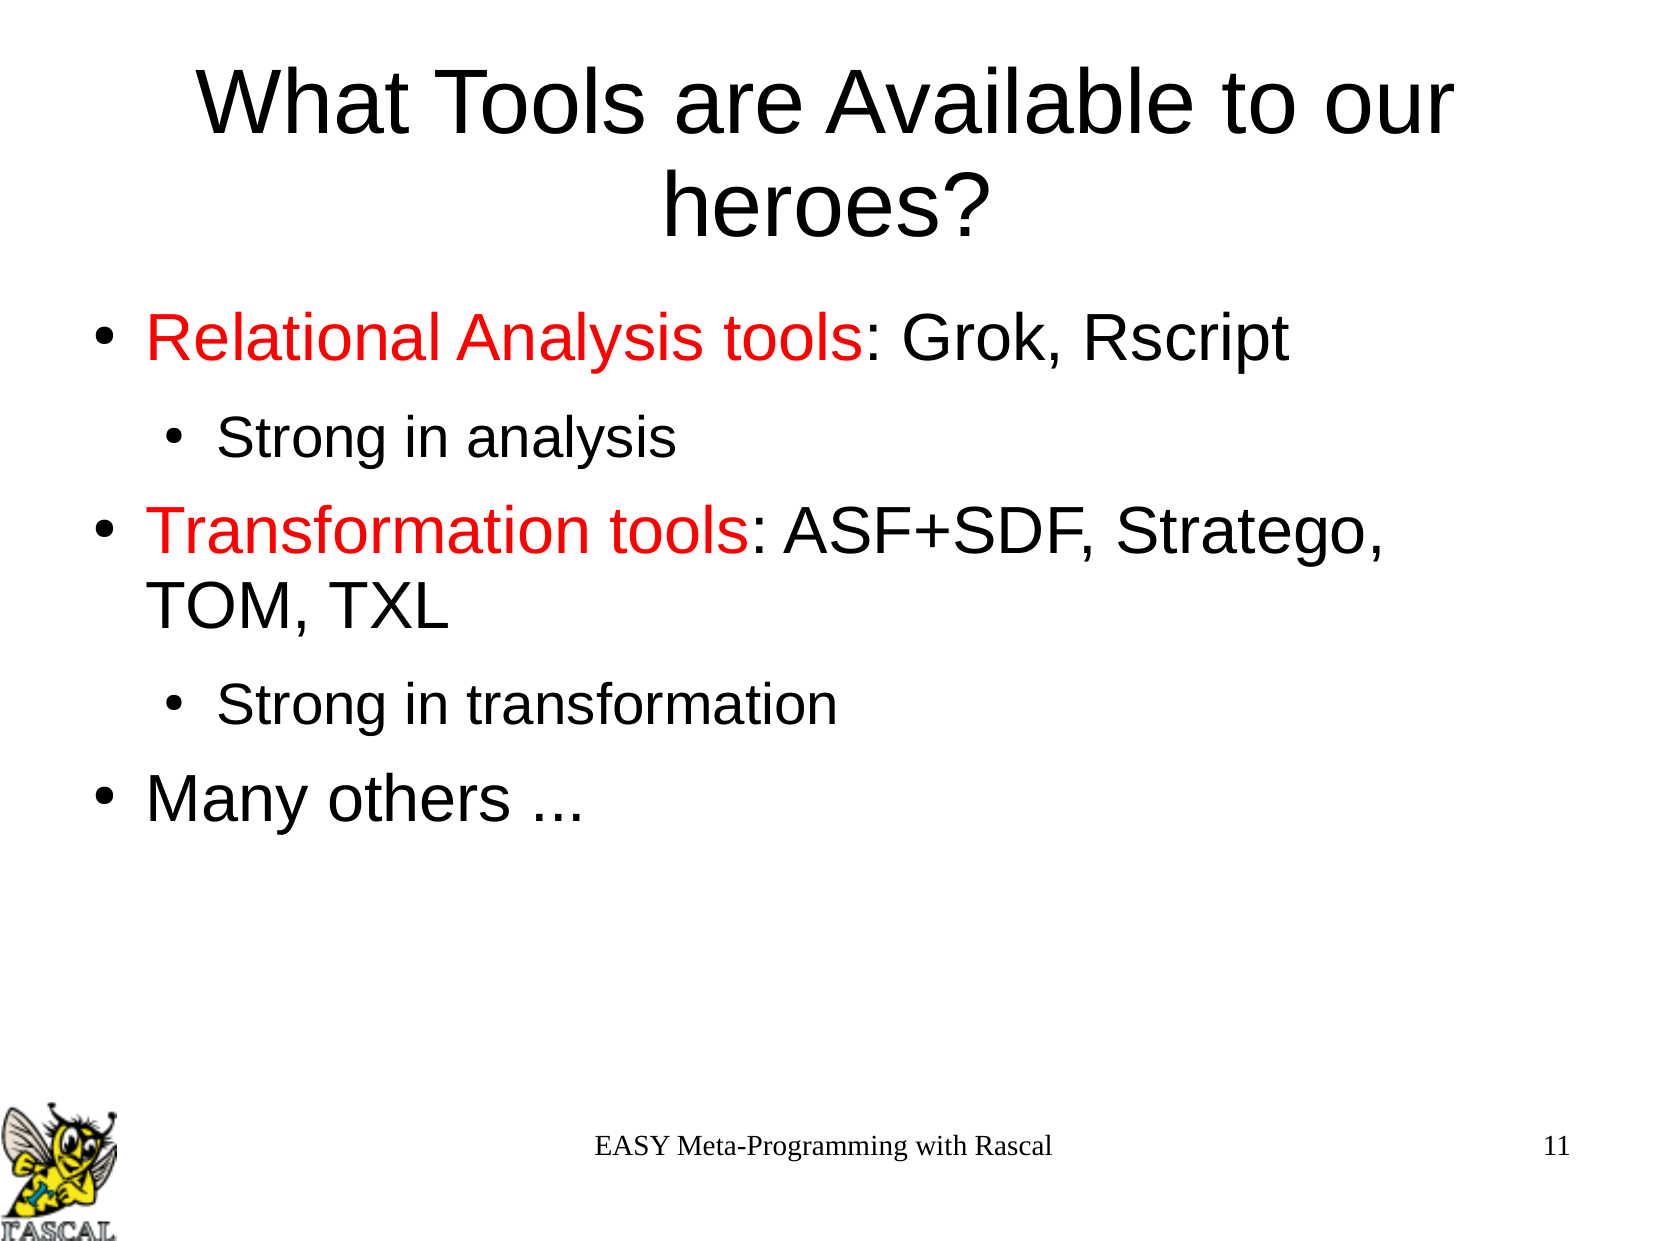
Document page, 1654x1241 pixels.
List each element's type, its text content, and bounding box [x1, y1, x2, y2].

list Relational Analysis tools: Grok, Rscript Strong in analysis Transformation tools: ASF+SDF, Stratego, TOM, TXL Strong in transformation Many others ... [75, 300, 1564, 1119]
title What Tools are Available to our heroes? [82, 49, 1571, 257]
picture [0, 1102, 117, 1241]
